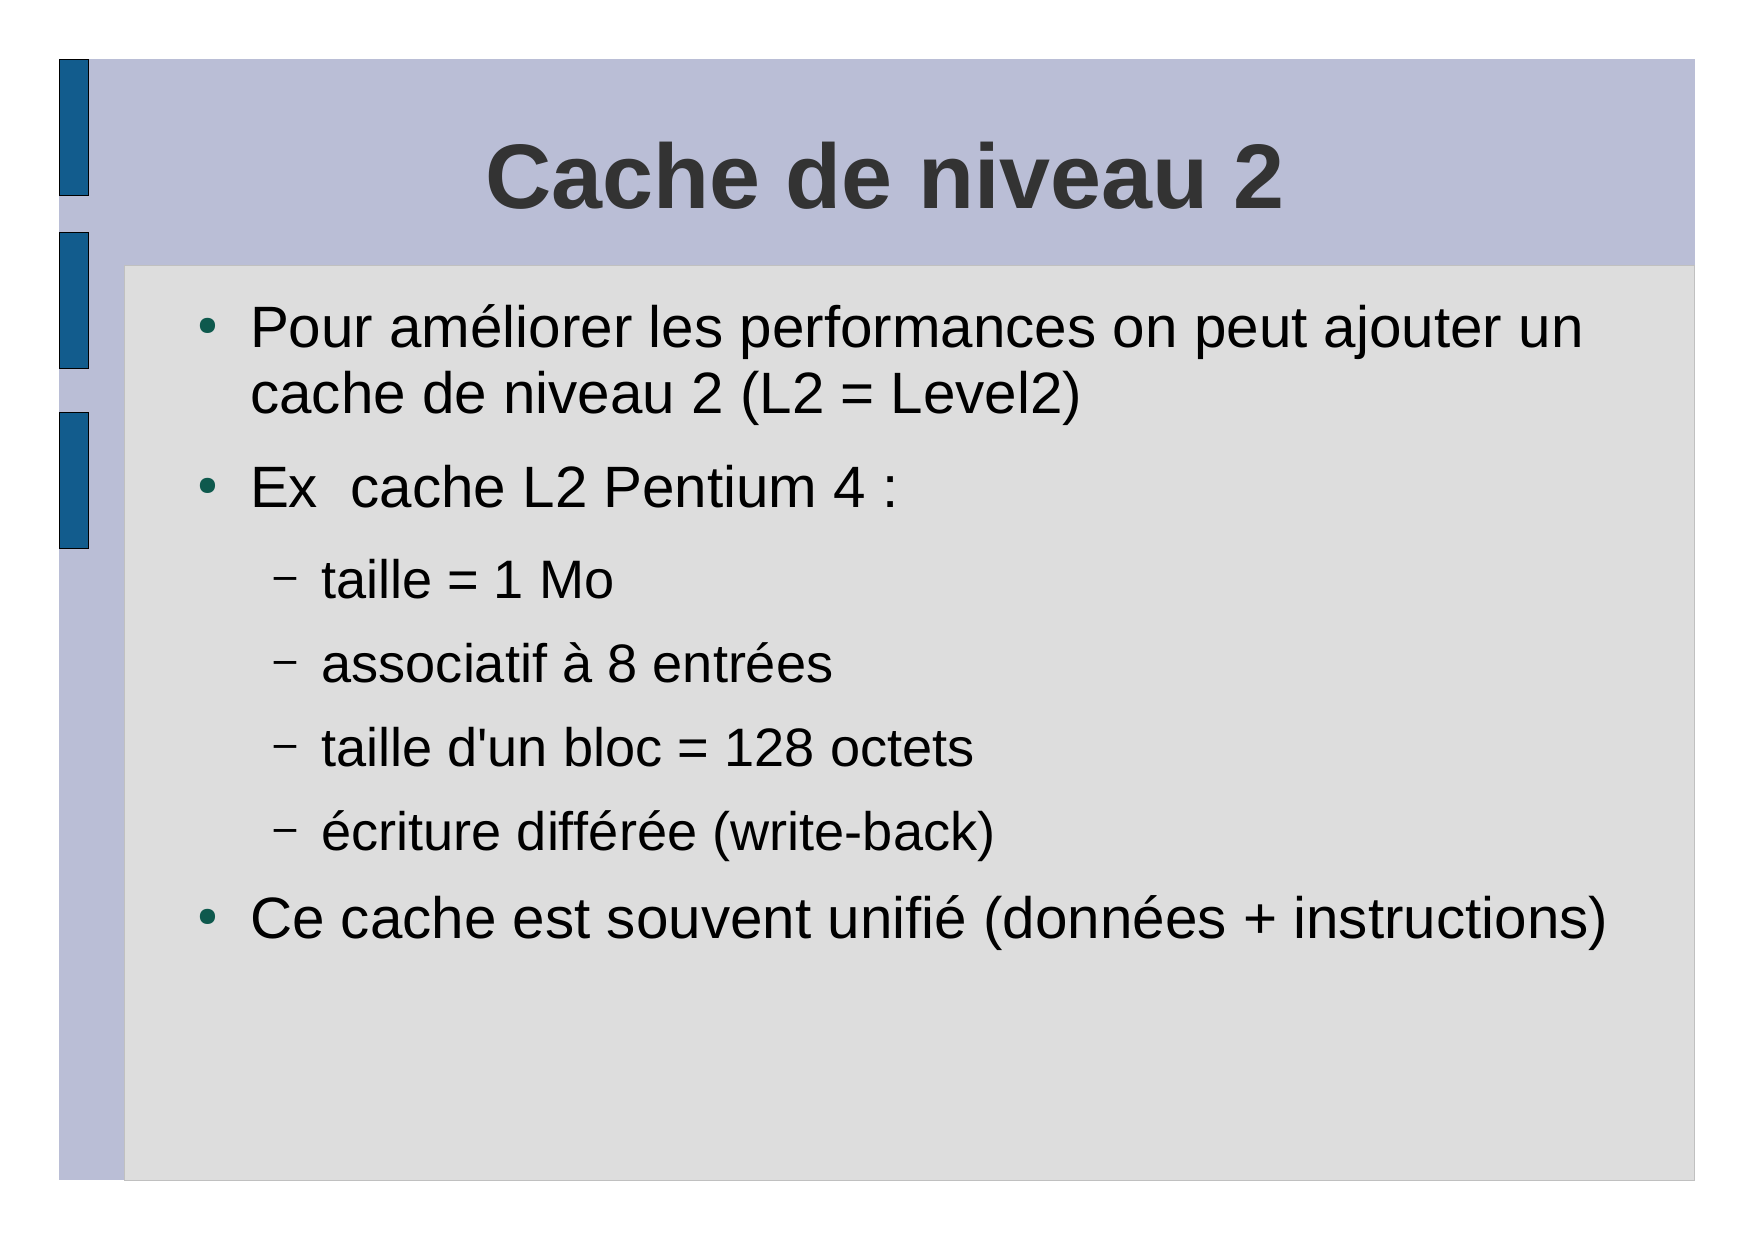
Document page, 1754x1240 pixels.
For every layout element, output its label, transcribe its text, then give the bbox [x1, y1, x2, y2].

title Cache de niveau 2 [118, 88, 1654, 266]
list Pour améliorer les performances on peut ajouter un cache de niveau 2 (L2 = Level2) Ex cache L2 Pentium 4 : taille = 1 Mo associatif à 8 entrées taille d'un bloc = 128 octets écriture différée (write-back) Ce cache est souvent unifié (données + instructions) [179, 295, 1654, 1093]
